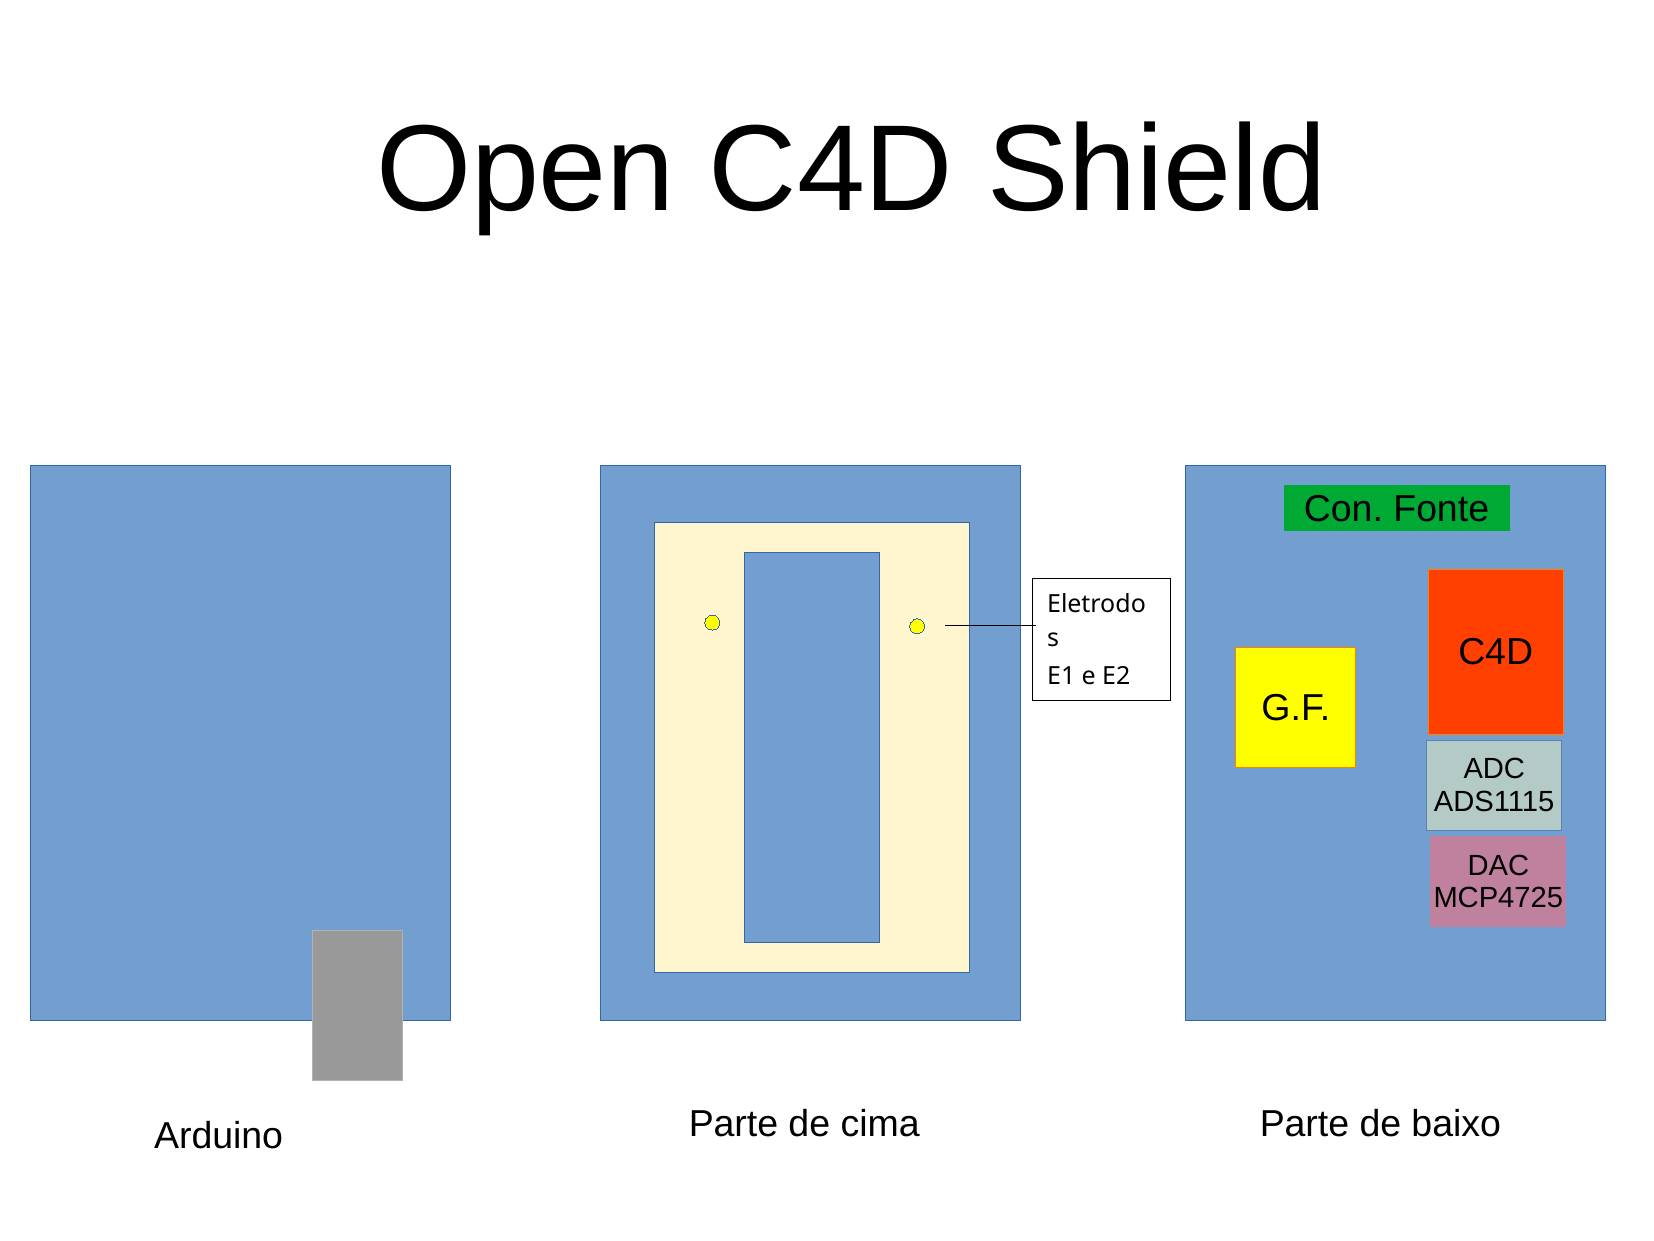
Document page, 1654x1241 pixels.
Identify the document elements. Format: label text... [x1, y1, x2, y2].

text_box ADC ADS1115 [1426, 740, 1562, 831]
text_box G.F. [1235, 647, 1356, 768]
text_box Eletrodos E1 e E2 [1032, 578, 1171, 673]
text_box [30, 465, 451, 1081]
text_box [1185, 465, 1606, 1021]
text_box [600, 465, 1021, 1021]
title Open C4D Shield [107, 64, 1596, 272]
text_box Con. Fonte [1284, 485, 1510, 531]
text_box Parte de cima [674, 1095, 960, 1152]
text_box Parte de baixo [1245, 1095, 1531, 1152]
text_box C4D [1428, 569, 1564, 735]
text_box DAC MCP4725 [1430, 836, 1566, 927]
text_box Arduino [139, 1106, 305, 1164]
